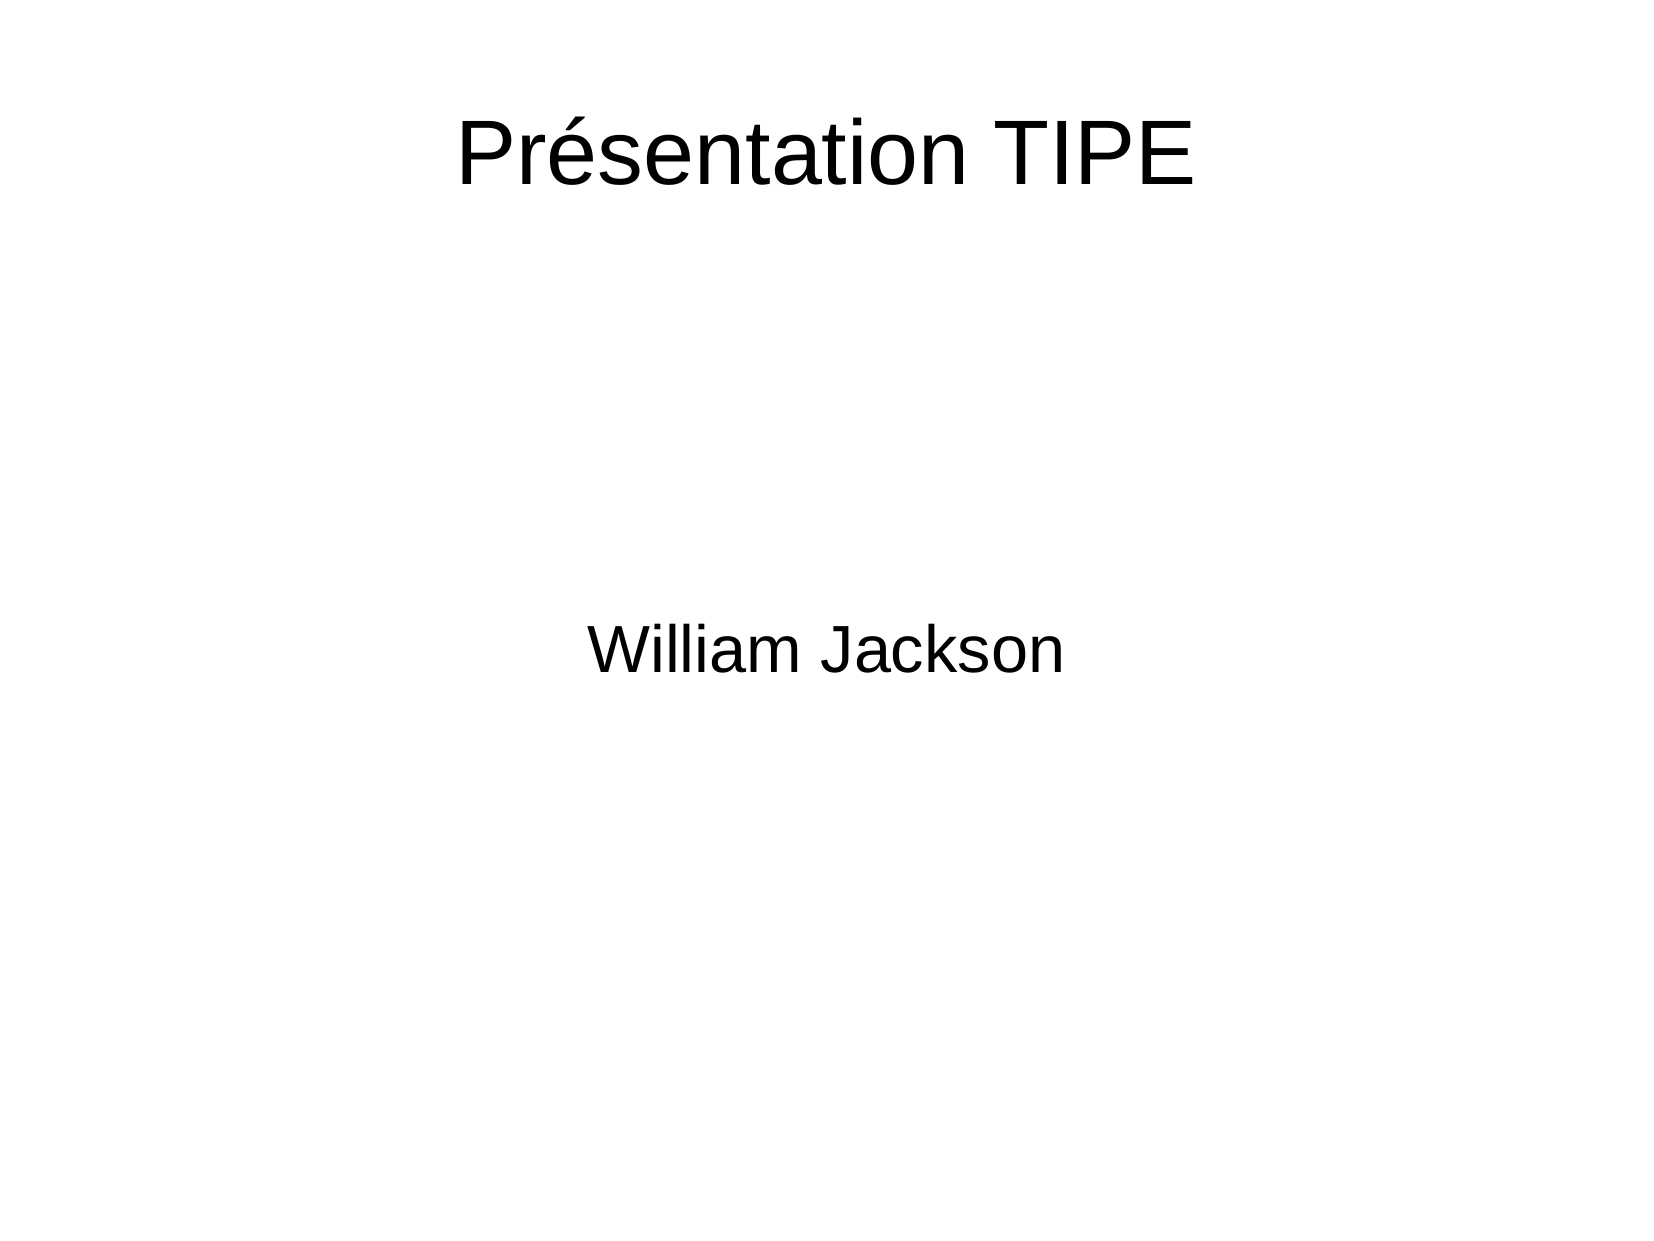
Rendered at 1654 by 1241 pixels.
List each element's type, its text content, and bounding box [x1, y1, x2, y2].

title Présentation TIPE [82, 49, 1571, 257]
subtitle William Jackson [82, 290, 1571, 1010]
